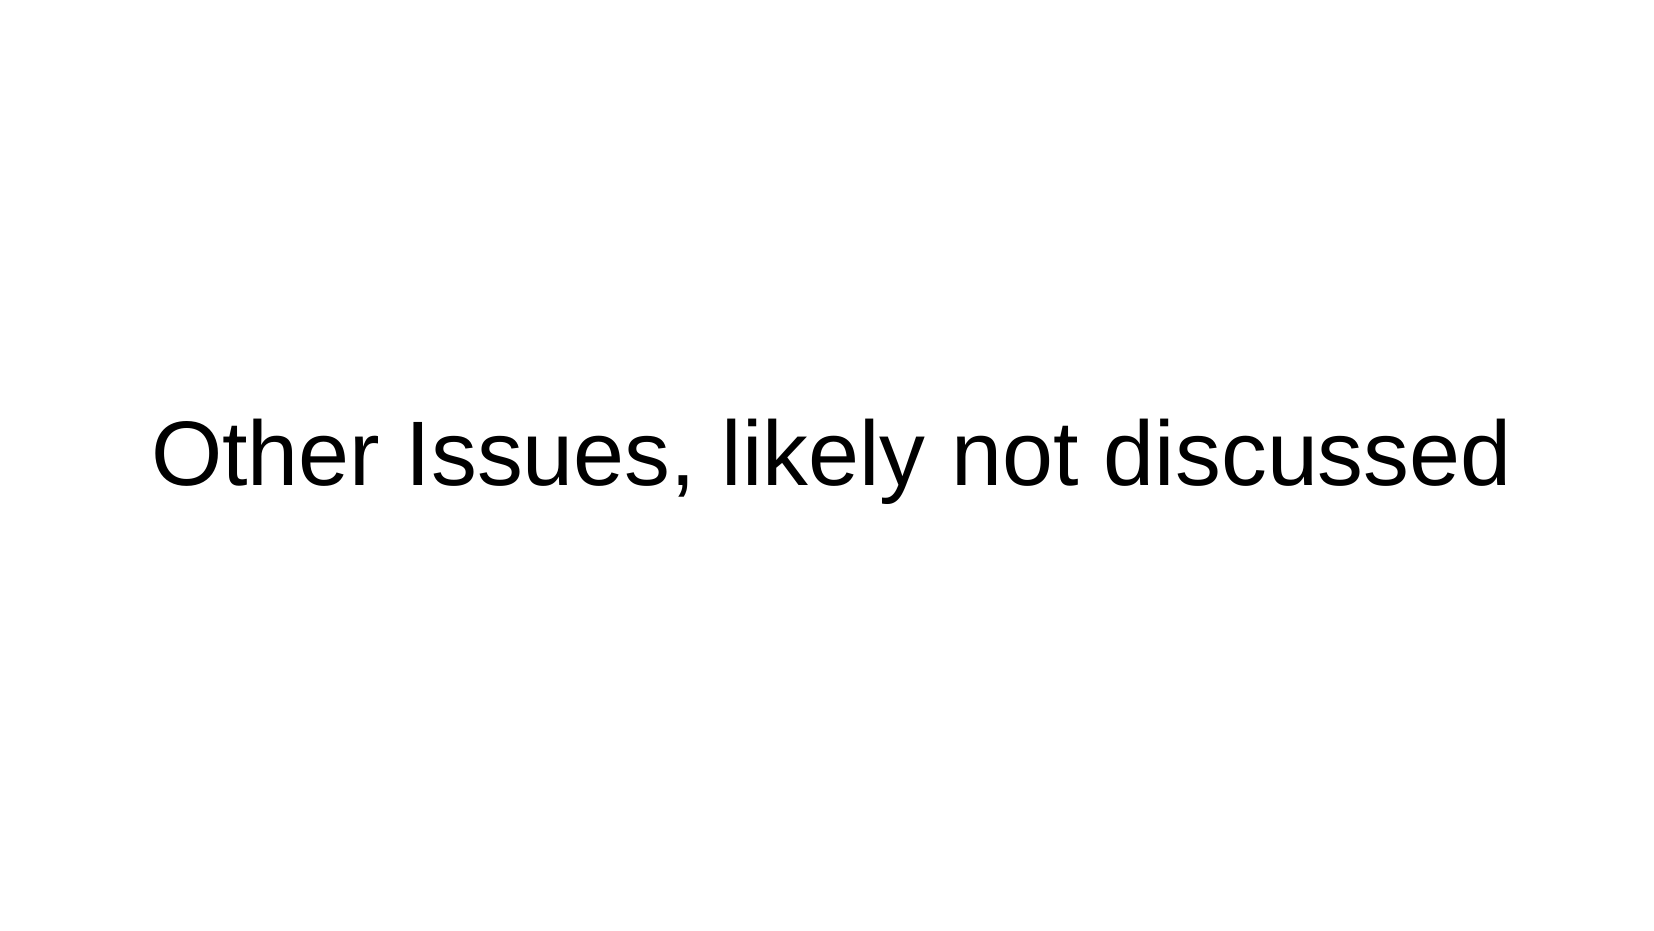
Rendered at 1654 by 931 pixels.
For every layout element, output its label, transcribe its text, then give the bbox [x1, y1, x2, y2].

title Other Issues, likely not discussed [88, 376, 1577, 532]
